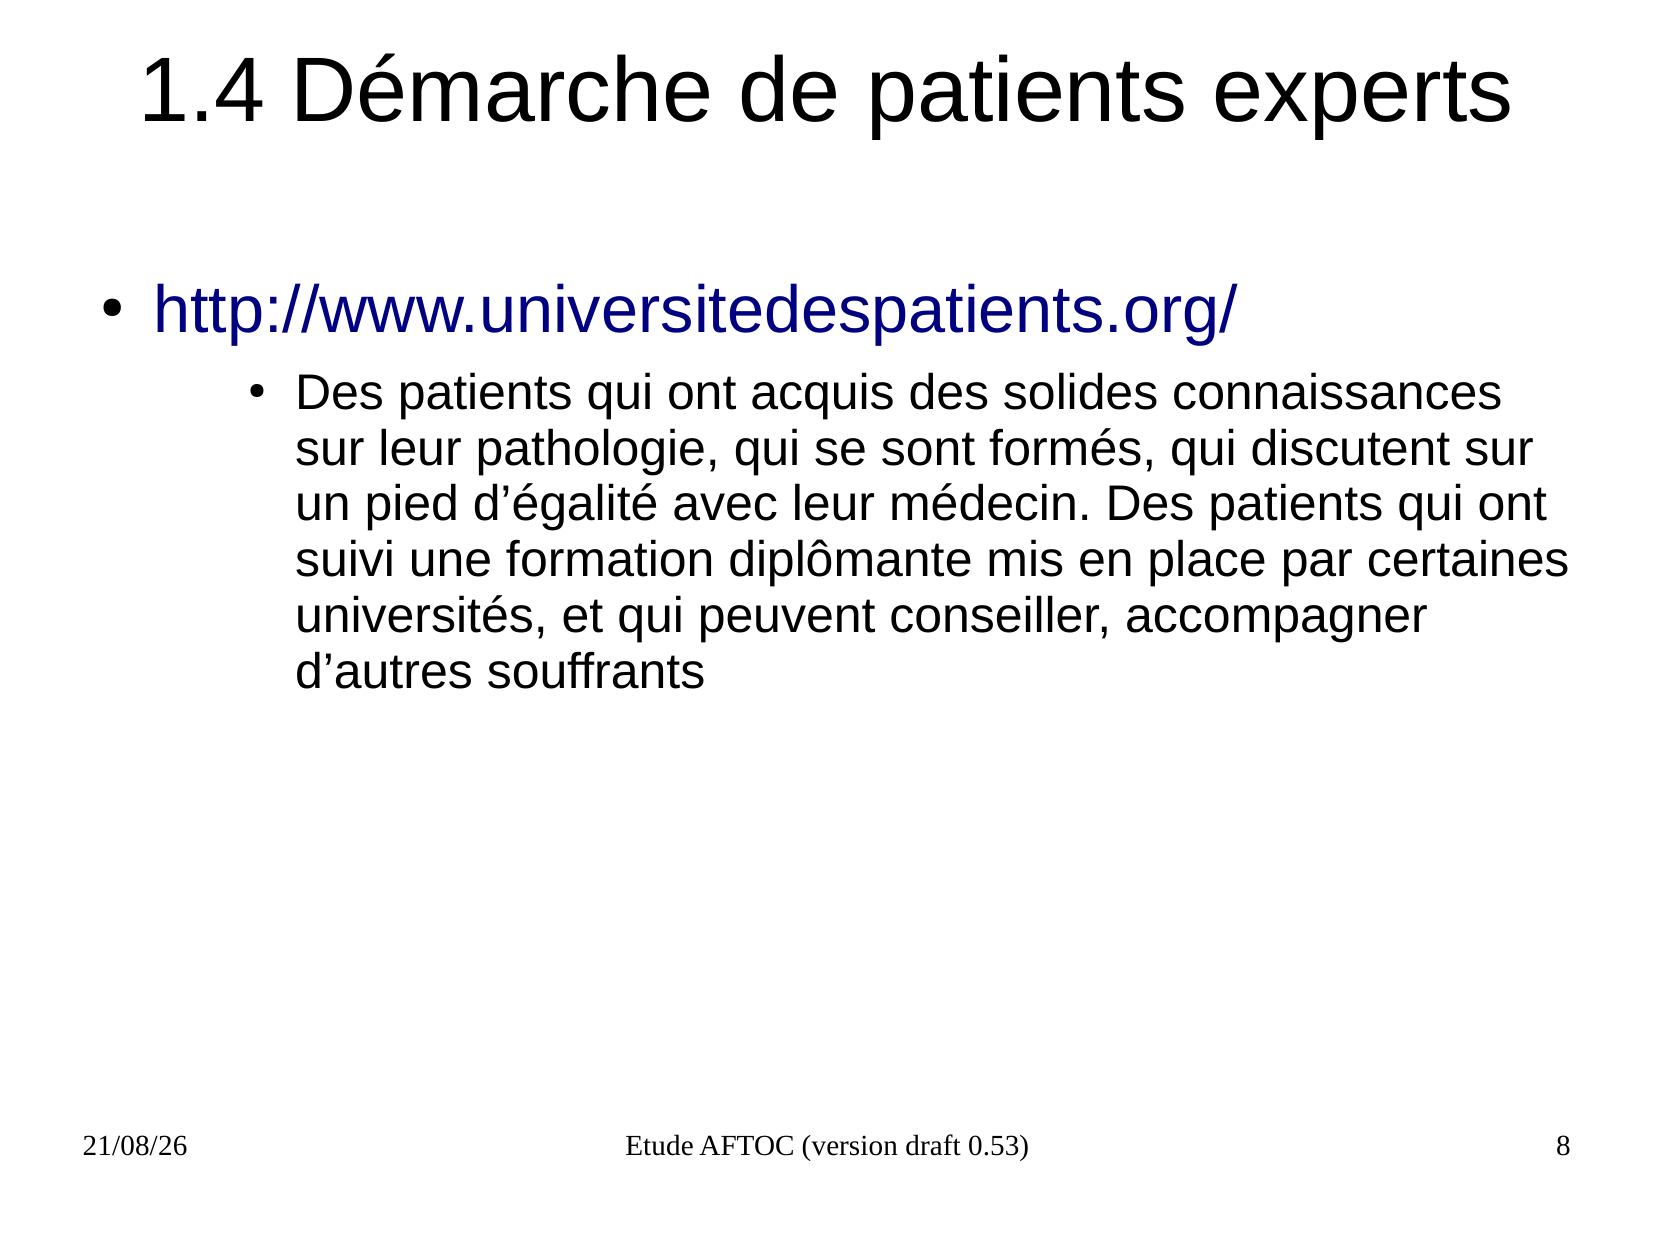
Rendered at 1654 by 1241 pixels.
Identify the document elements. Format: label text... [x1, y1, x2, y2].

title 1.4 Démarche de patients experts [82, 38, 1571, 141]
list http://www.universitedespatients.org/ Des patients qui ont acquis des solides connaissances sur leur pathologie, qui se sont formés, qui discutent sur un pied d’égalité avec leur médecin. Des patients qui ont suivi une formation diplômante mis en place par certaines universités, et qui peuvent conseiller, accompagner d’autres souffrants [82, 271, 1571, 1010]
